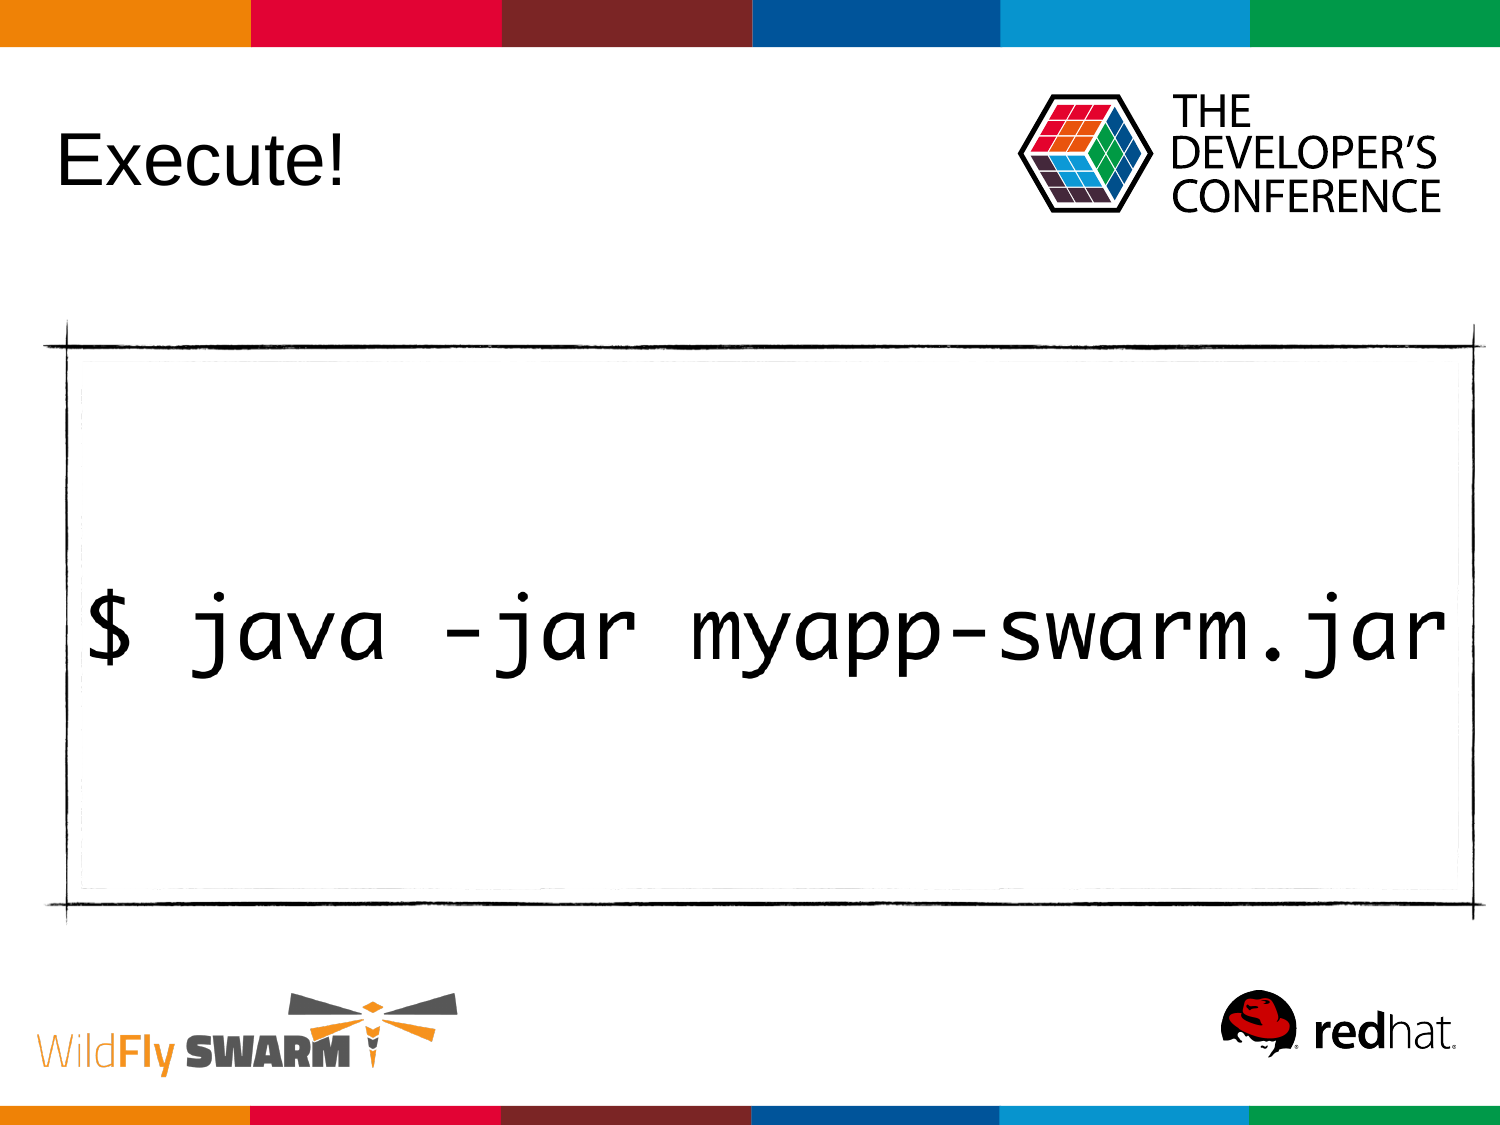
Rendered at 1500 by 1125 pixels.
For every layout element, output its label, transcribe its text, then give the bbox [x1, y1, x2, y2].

title Execute! [41, 79, 975, 232]
picture [43, 304, 1486, 931]
picture [28, 974, 466, 1095]
picture [1221, 990, 1456, 1066]
